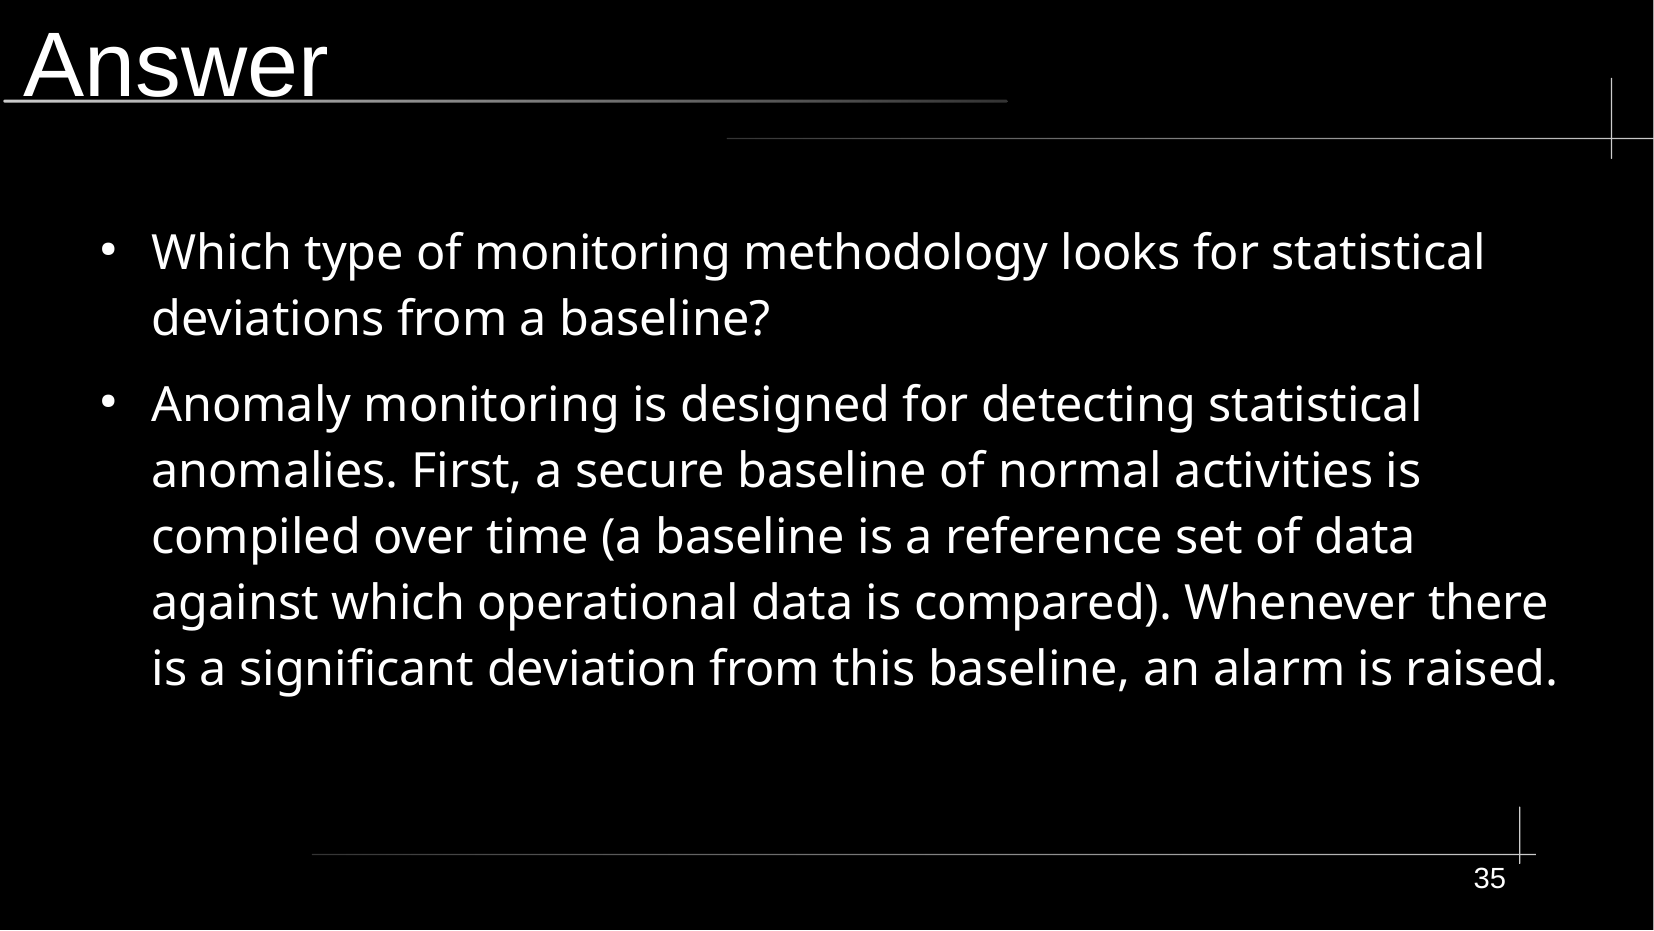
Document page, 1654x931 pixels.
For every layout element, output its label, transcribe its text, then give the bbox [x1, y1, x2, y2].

title Answer [23, 11, 1589, 119]
list Which type of monitoring methodology looks for statistical deviations from a baseline? Anomaly monitoring is designed for detecting statistical anomalies. First, a secure baseline of normal activities is compiled over time (a baseline is a reference set of data against which operational data is compared). Whenever there is a significant deviation from this baseline, an alarm is raised. [82, 217, 1571, 758]
